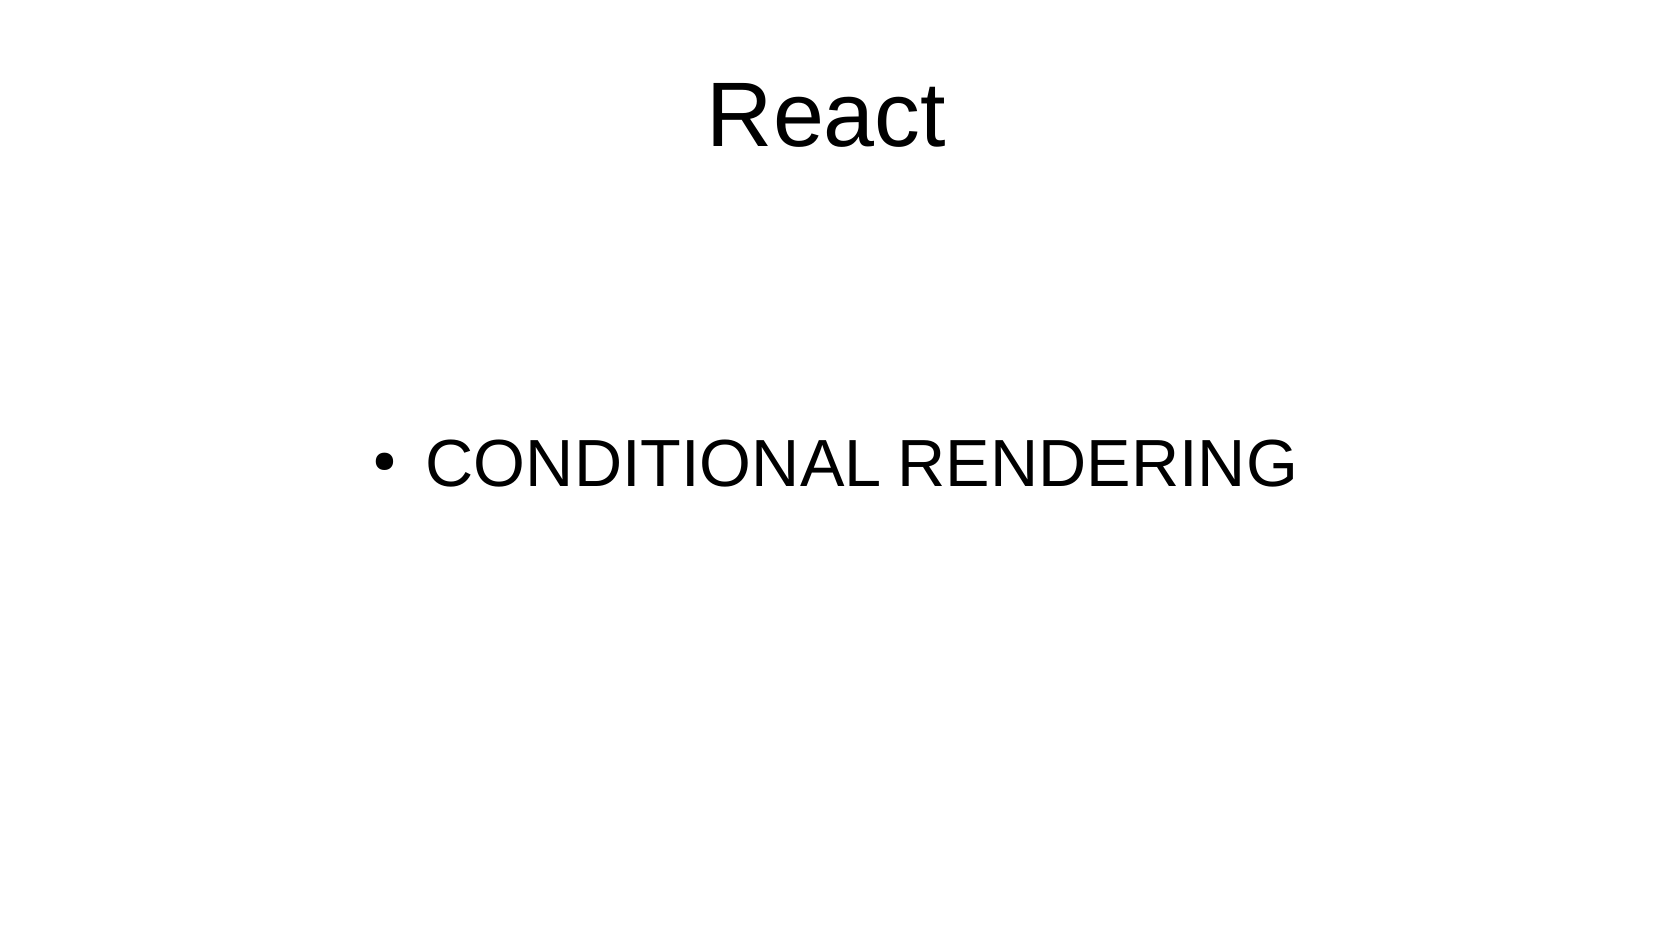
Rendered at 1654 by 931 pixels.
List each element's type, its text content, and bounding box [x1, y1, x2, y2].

title React [82, 37, 1571, 193]
list CONDITIONAL RENDERING [82, 217, 1571, 758]
